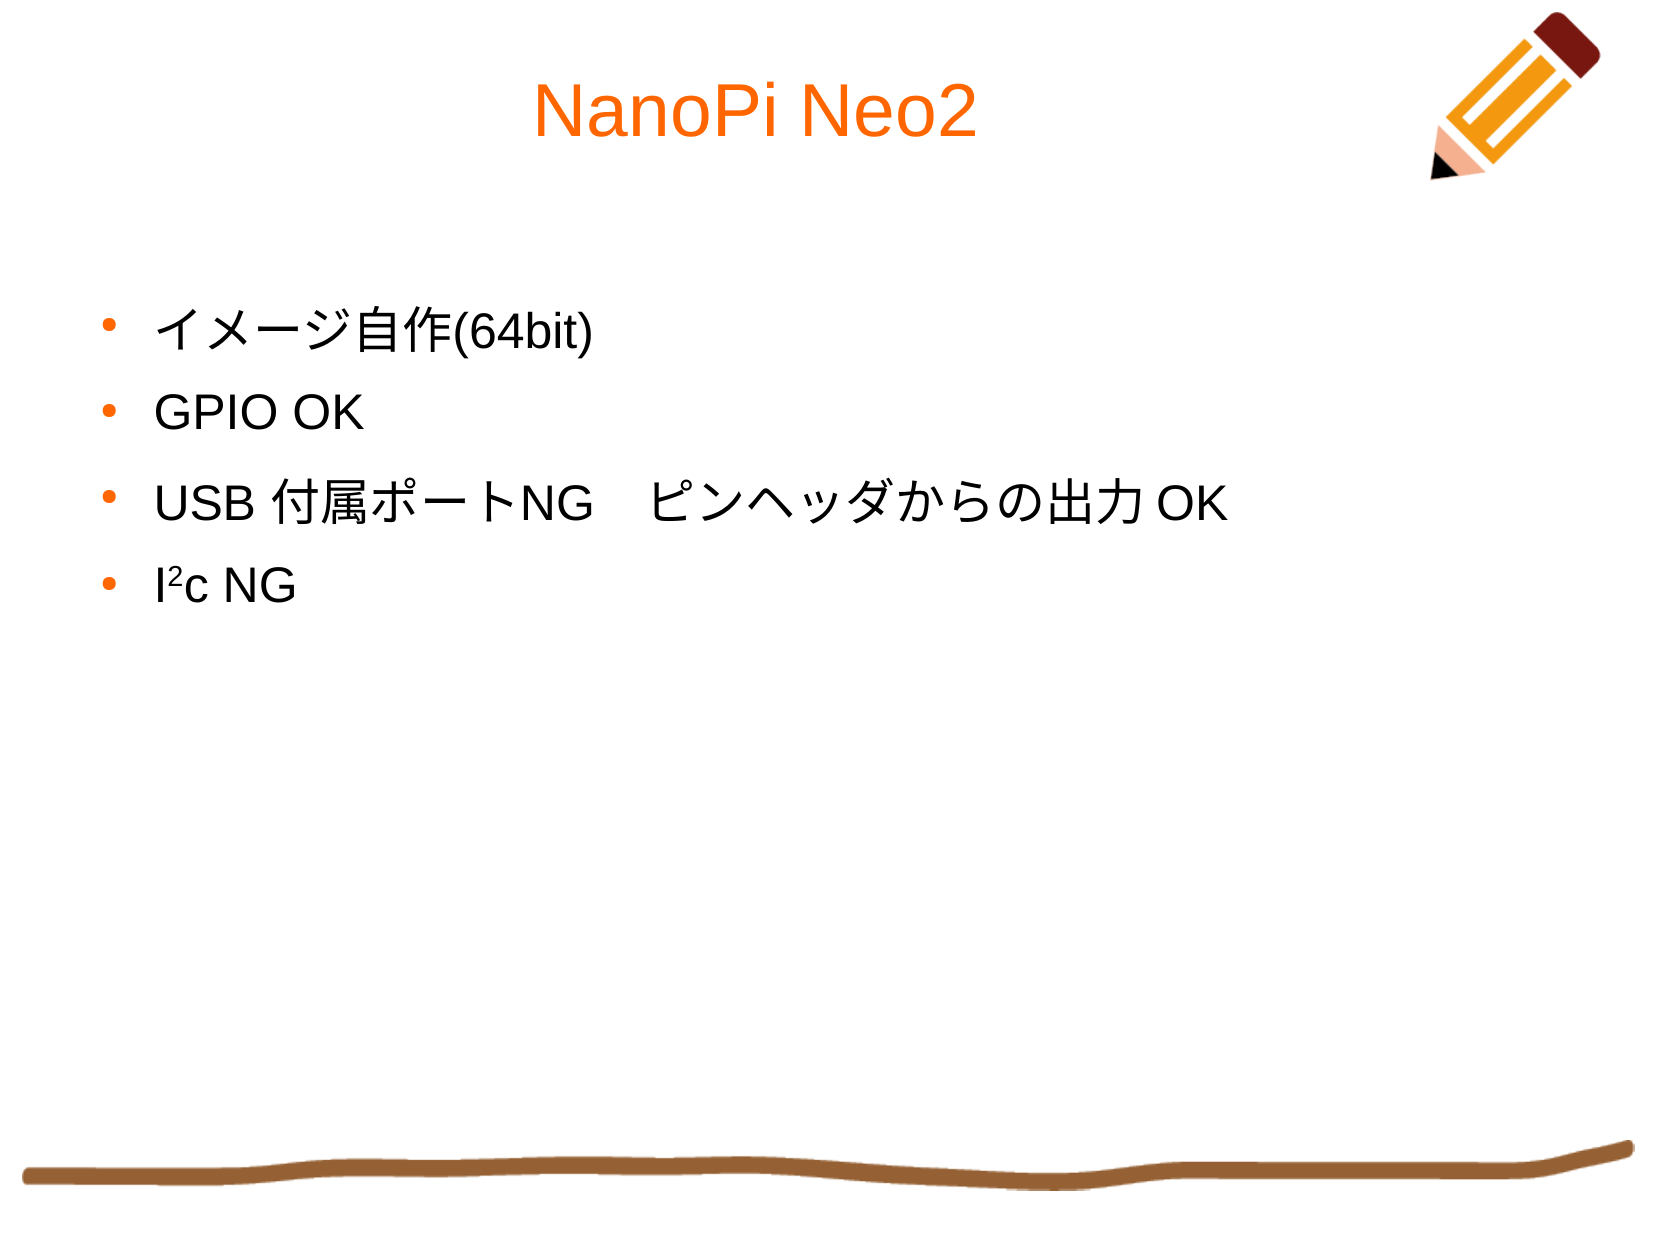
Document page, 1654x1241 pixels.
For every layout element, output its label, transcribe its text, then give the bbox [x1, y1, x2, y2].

list イメージ自作(64bit) GPIO OK USB 付属ポートNG ピンヘッダからの出力 OK I2c NG [82, 290, 1536, 1122]
picture [1430, 12, 1601, 181]
title NanoPi Neo2 [82, 49, 1430, 172]
picture [22, 1140, 1635, 1191]
